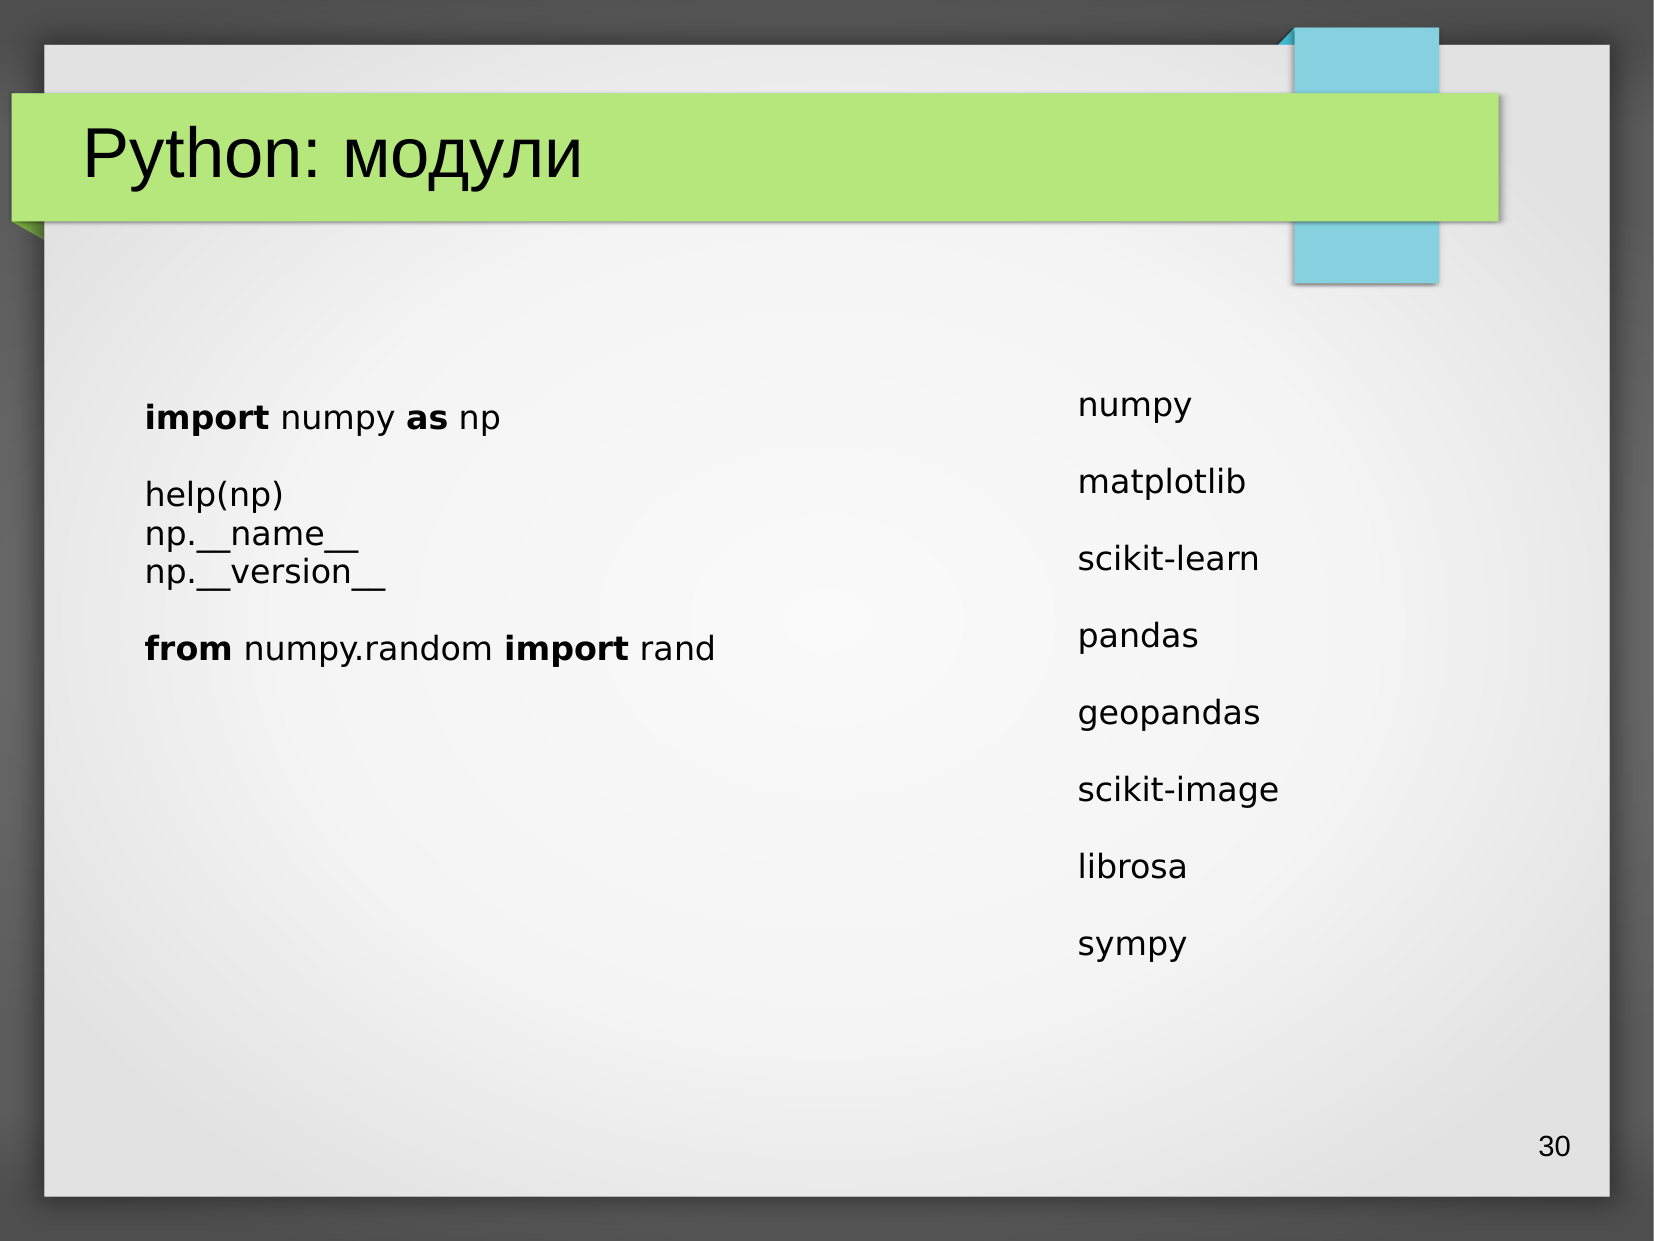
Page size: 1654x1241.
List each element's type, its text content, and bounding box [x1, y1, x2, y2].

text_box numpy matplotlib scikit-learn pandas geopandas scikit-image librosa sympy [1062, 377, 1335, 993]
title Python: модули [82, 49, 1571, 257]
text_box import numpy as np help(np) np.__name__ np.__version__ from numpy.random import rand [129, 391, 815, 792]
picture [0, 0, 1654, 1241]
